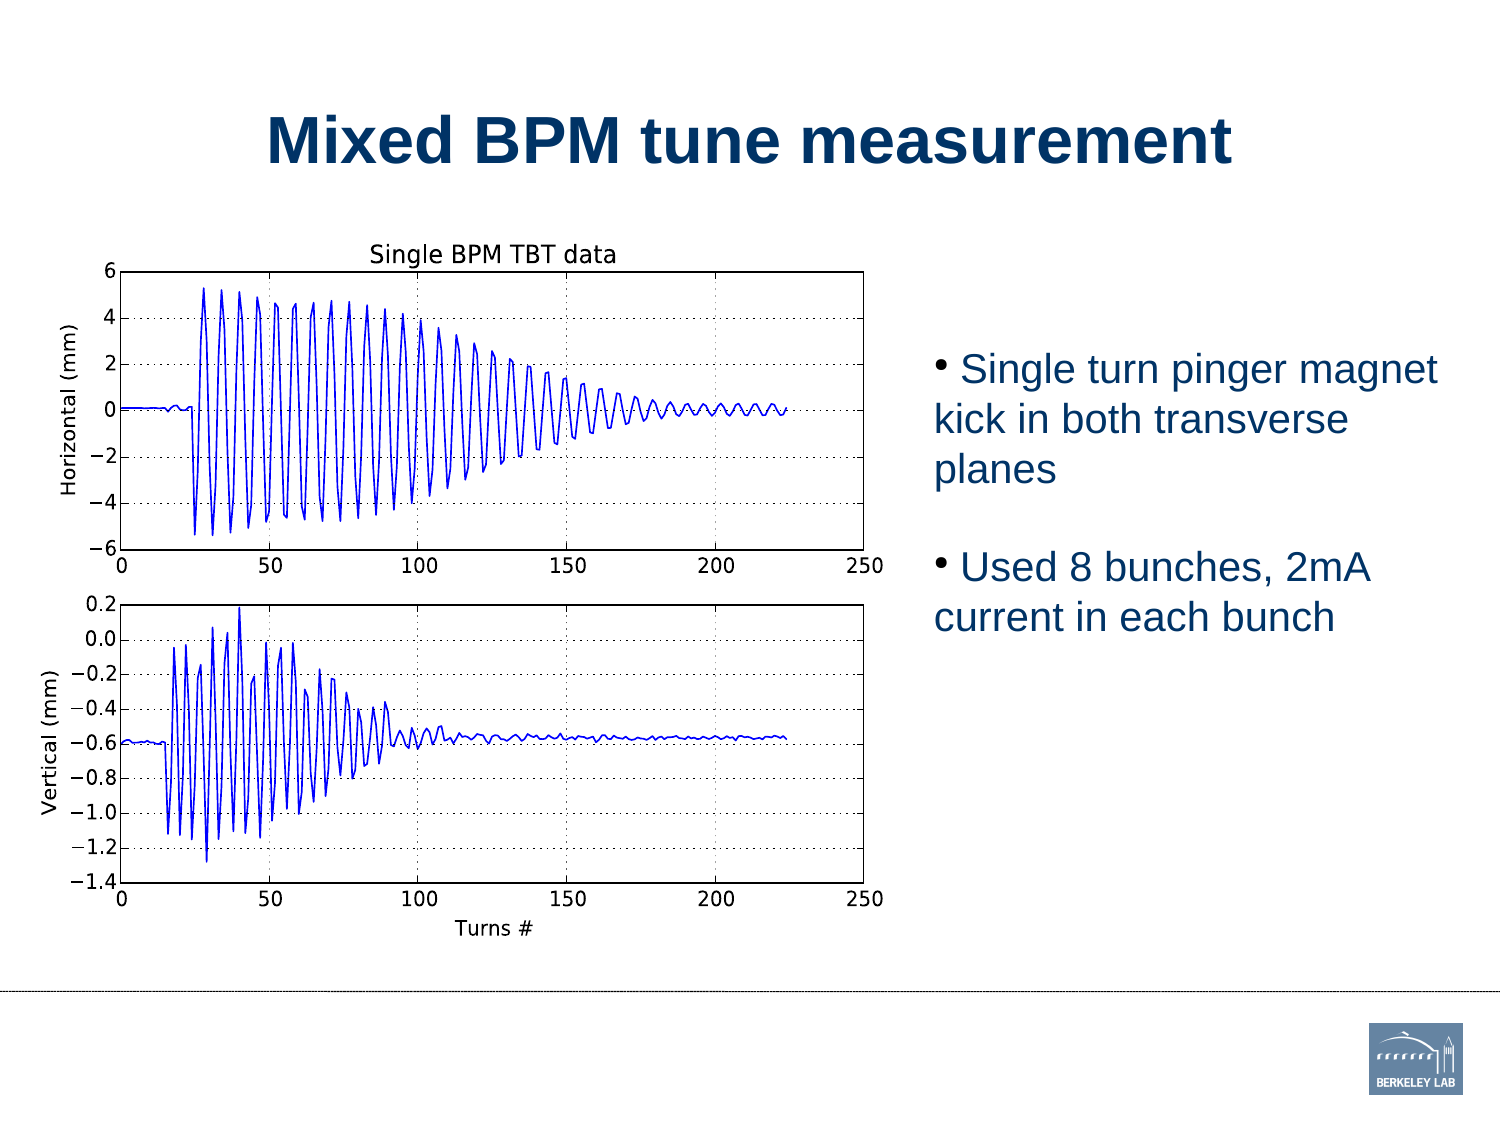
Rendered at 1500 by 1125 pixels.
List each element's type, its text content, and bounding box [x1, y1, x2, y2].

picture [0, 195, 961, 961]
picture [1369, 1023, 1463, 1095]
title Mixed BPM tune measurement [111, 42, 1389, 231]
text_box Single turn pinger magnet kick in both transverse planes Used 8 bunches, 2mA current in each bunch [919, 334, 1490, 648]
